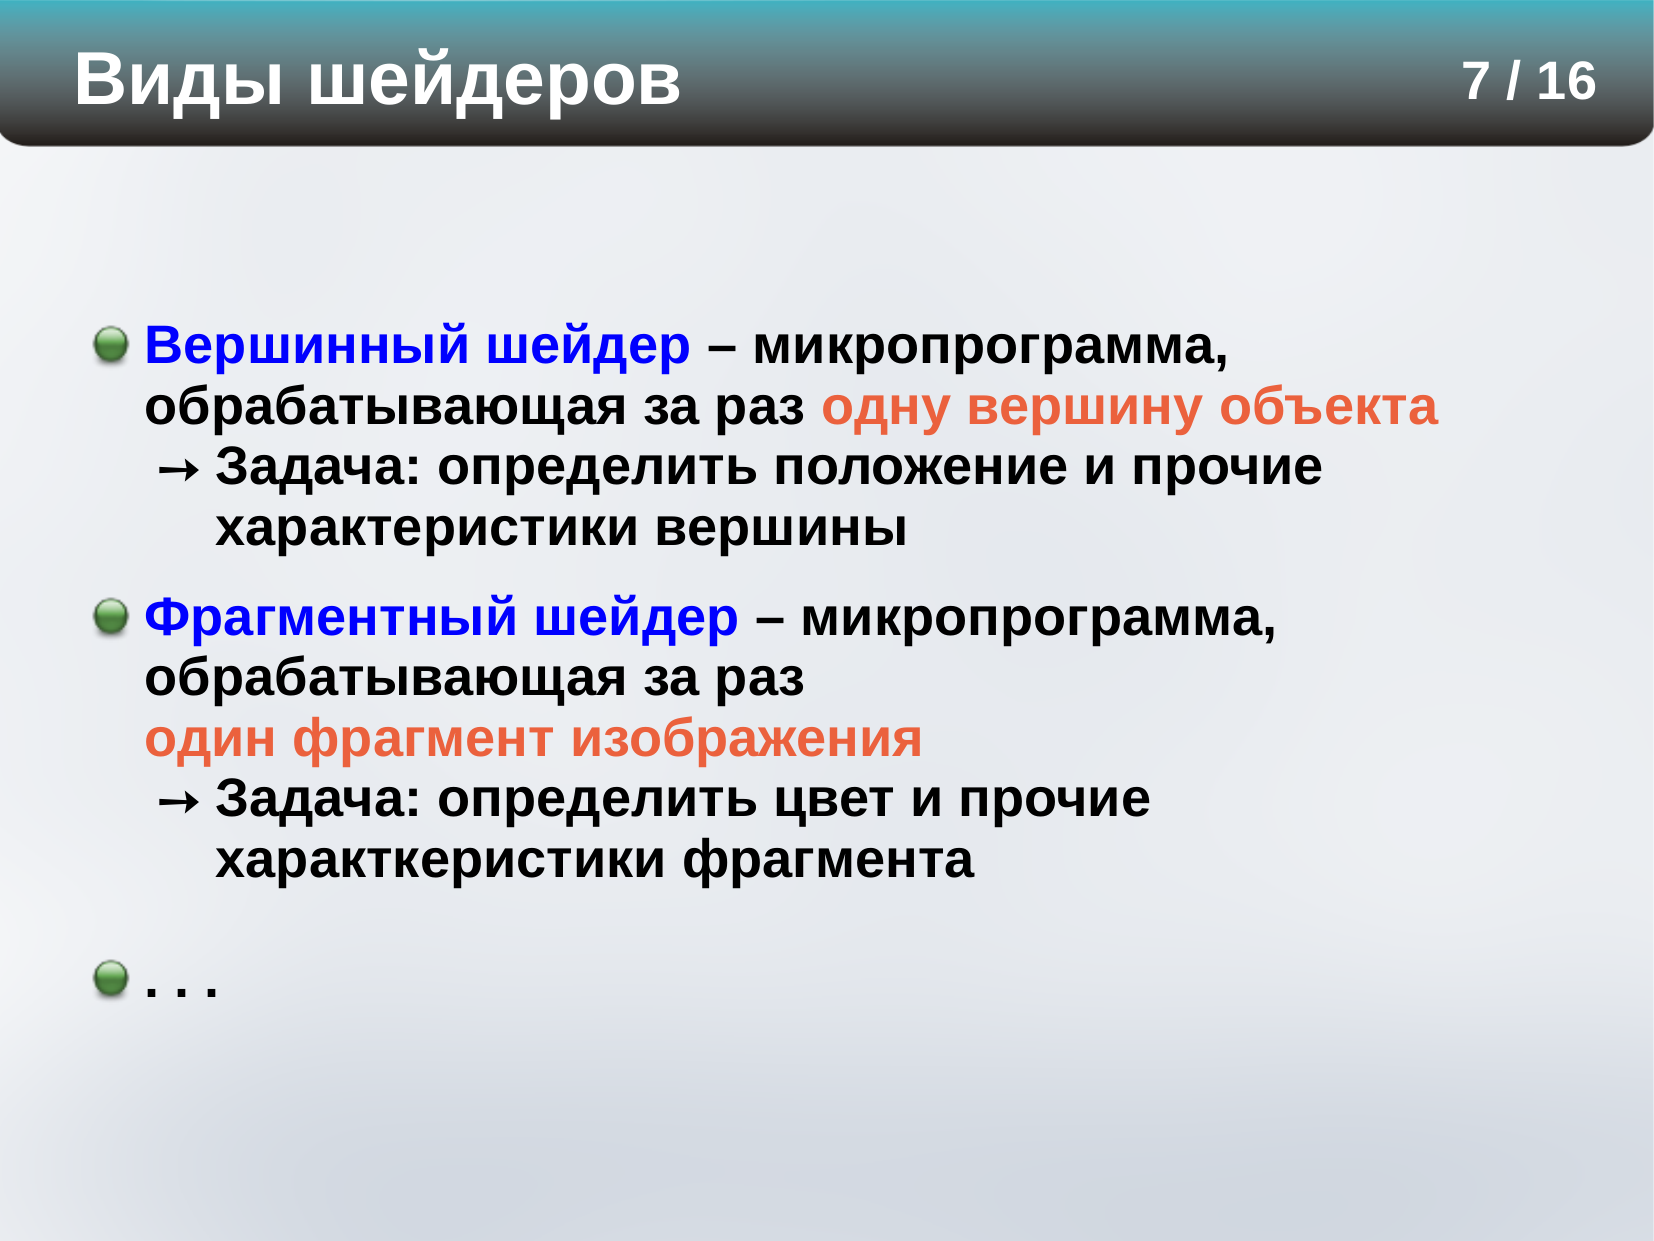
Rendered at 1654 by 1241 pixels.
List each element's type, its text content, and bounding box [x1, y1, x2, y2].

picture [0, 0, 1654, 1241]
text_box <number> / 16 [1446, 42, 1654, 119]
text_box Виды шейдеров [59, 29, 1418, 129]
text_box Вершинный шейдер – микропрограмма, обрабатывающая за раз одну вершину объекта Задача: определить положение и прочие характеристики вершины Фрагментный шейдер – микропрограмма, обрабатывающая за раз один фрагмент изображения Задача: определить цвет и прочие характкеристики фрагмента . . . [70, 307, 1506, 1099]
